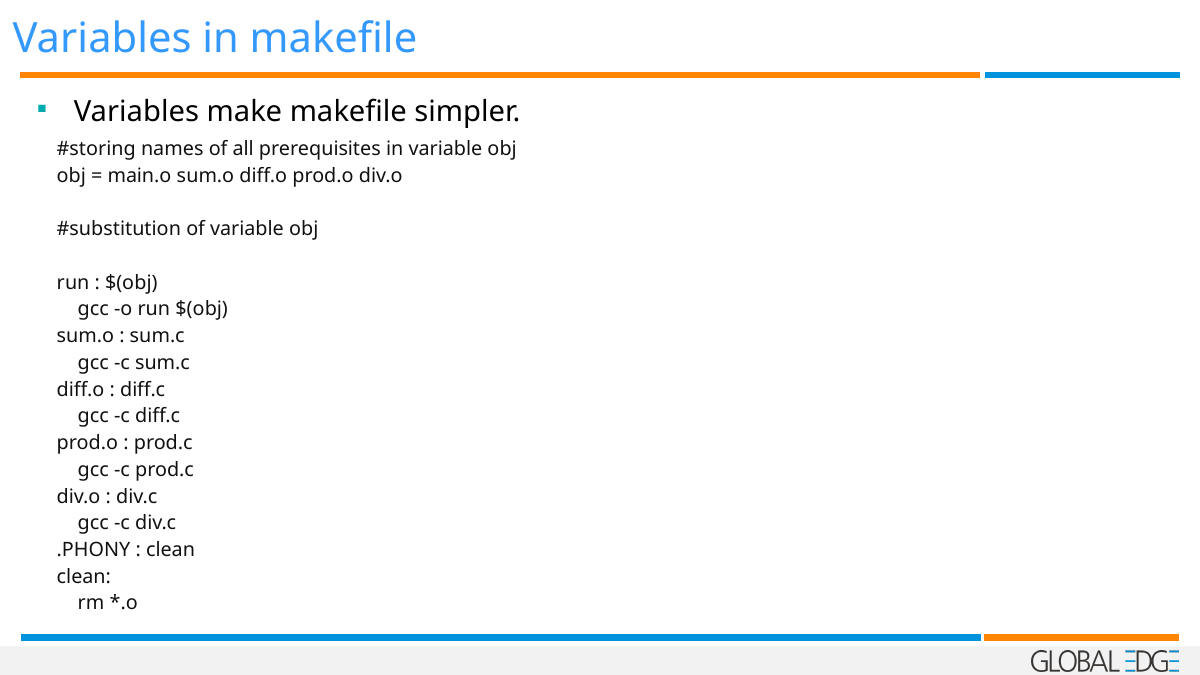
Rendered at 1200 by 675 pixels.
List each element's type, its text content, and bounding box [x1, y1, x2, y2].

title Variables in makefile [12, 9, 1088, 63]
picture [1031, 650, 1179, 672]
text_box Variables make makefile simpler. [23, 82, 1075, 162]
text_box #storing names of all prerequisites in variable obj obj = main.o sum.o diff.o prod.o div.o #substitution of variable obj run : $(obj) gcc -o run $(obj) sum.o : sum.c gcc -c sum.c diff.o : diff.c gcc -c diff.c prod.o : prod.c gcc -c prod.c div.o : div.c gcc -c div.c .PHONY : clean clean: rm *.o [41, 126, 1134, 582]
